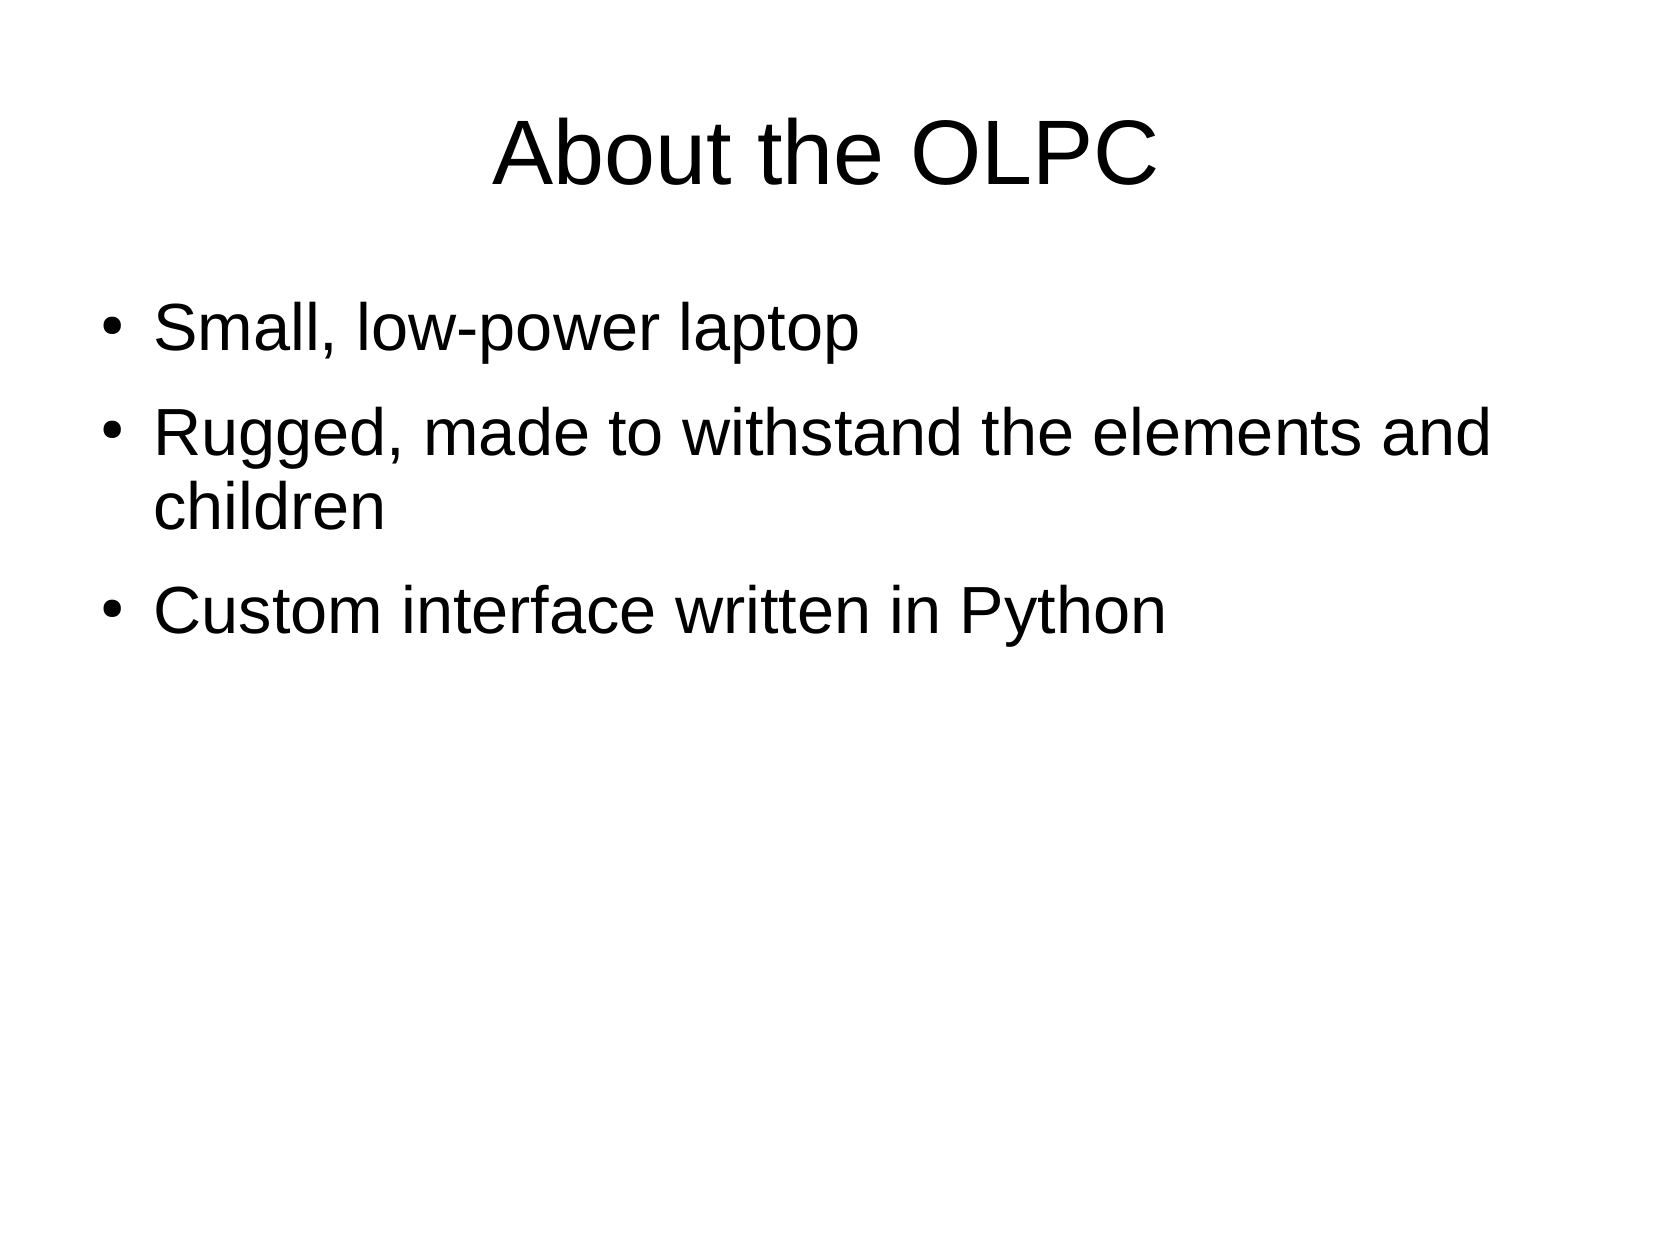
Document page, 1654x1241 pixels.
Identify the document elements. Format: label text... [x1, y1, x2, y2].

title About the OLPC [82, 49, 1571, 257]
list Small, low-power laptop Rugged, made to withstand the elements and children Custom interface written in Python [82, 290, 1571, 1109]
